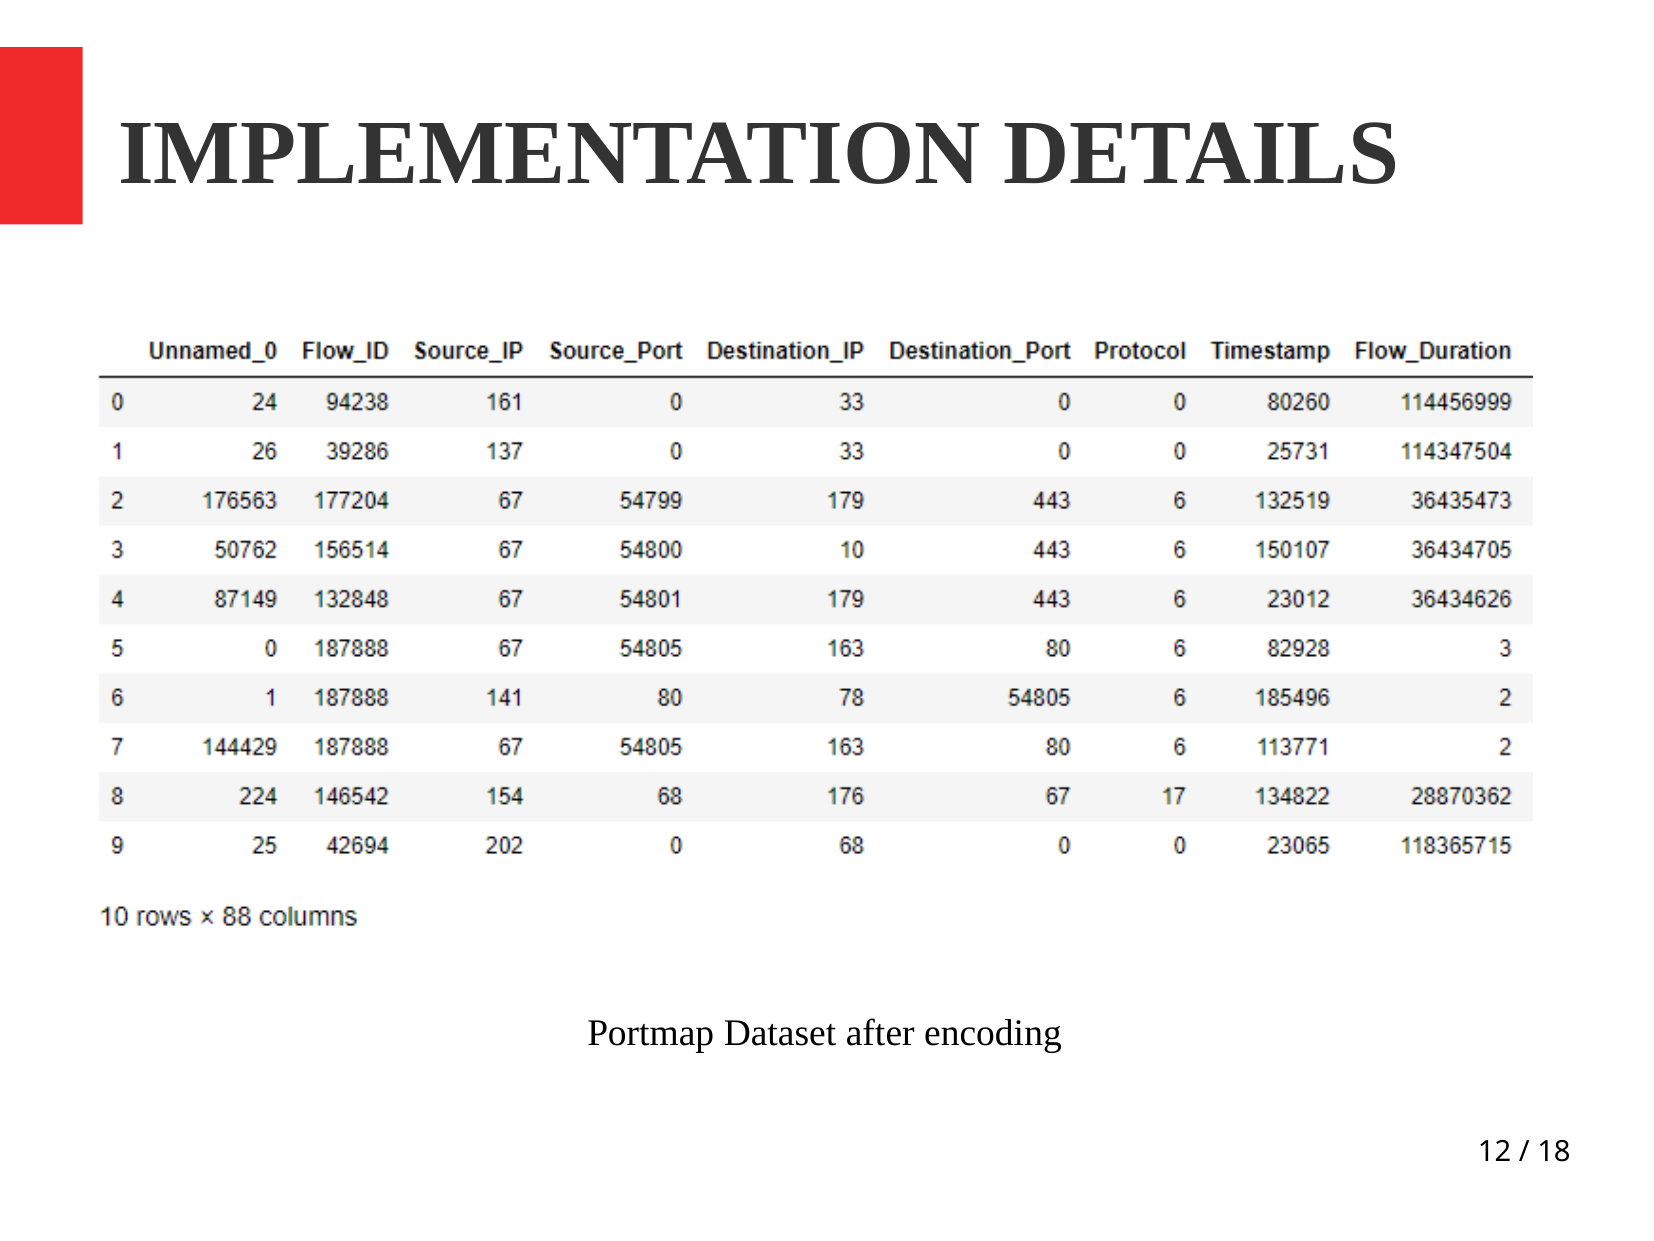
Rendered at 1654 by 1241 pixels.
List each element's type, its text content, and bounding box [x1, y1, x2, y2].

picture [90, 329, 1533, 946]
title IMPLEMENTATION DETAILS [118, 49, 1571, 257]
text_box Portmap Dataset after encoding [90, 1005, 1561, 1062]
